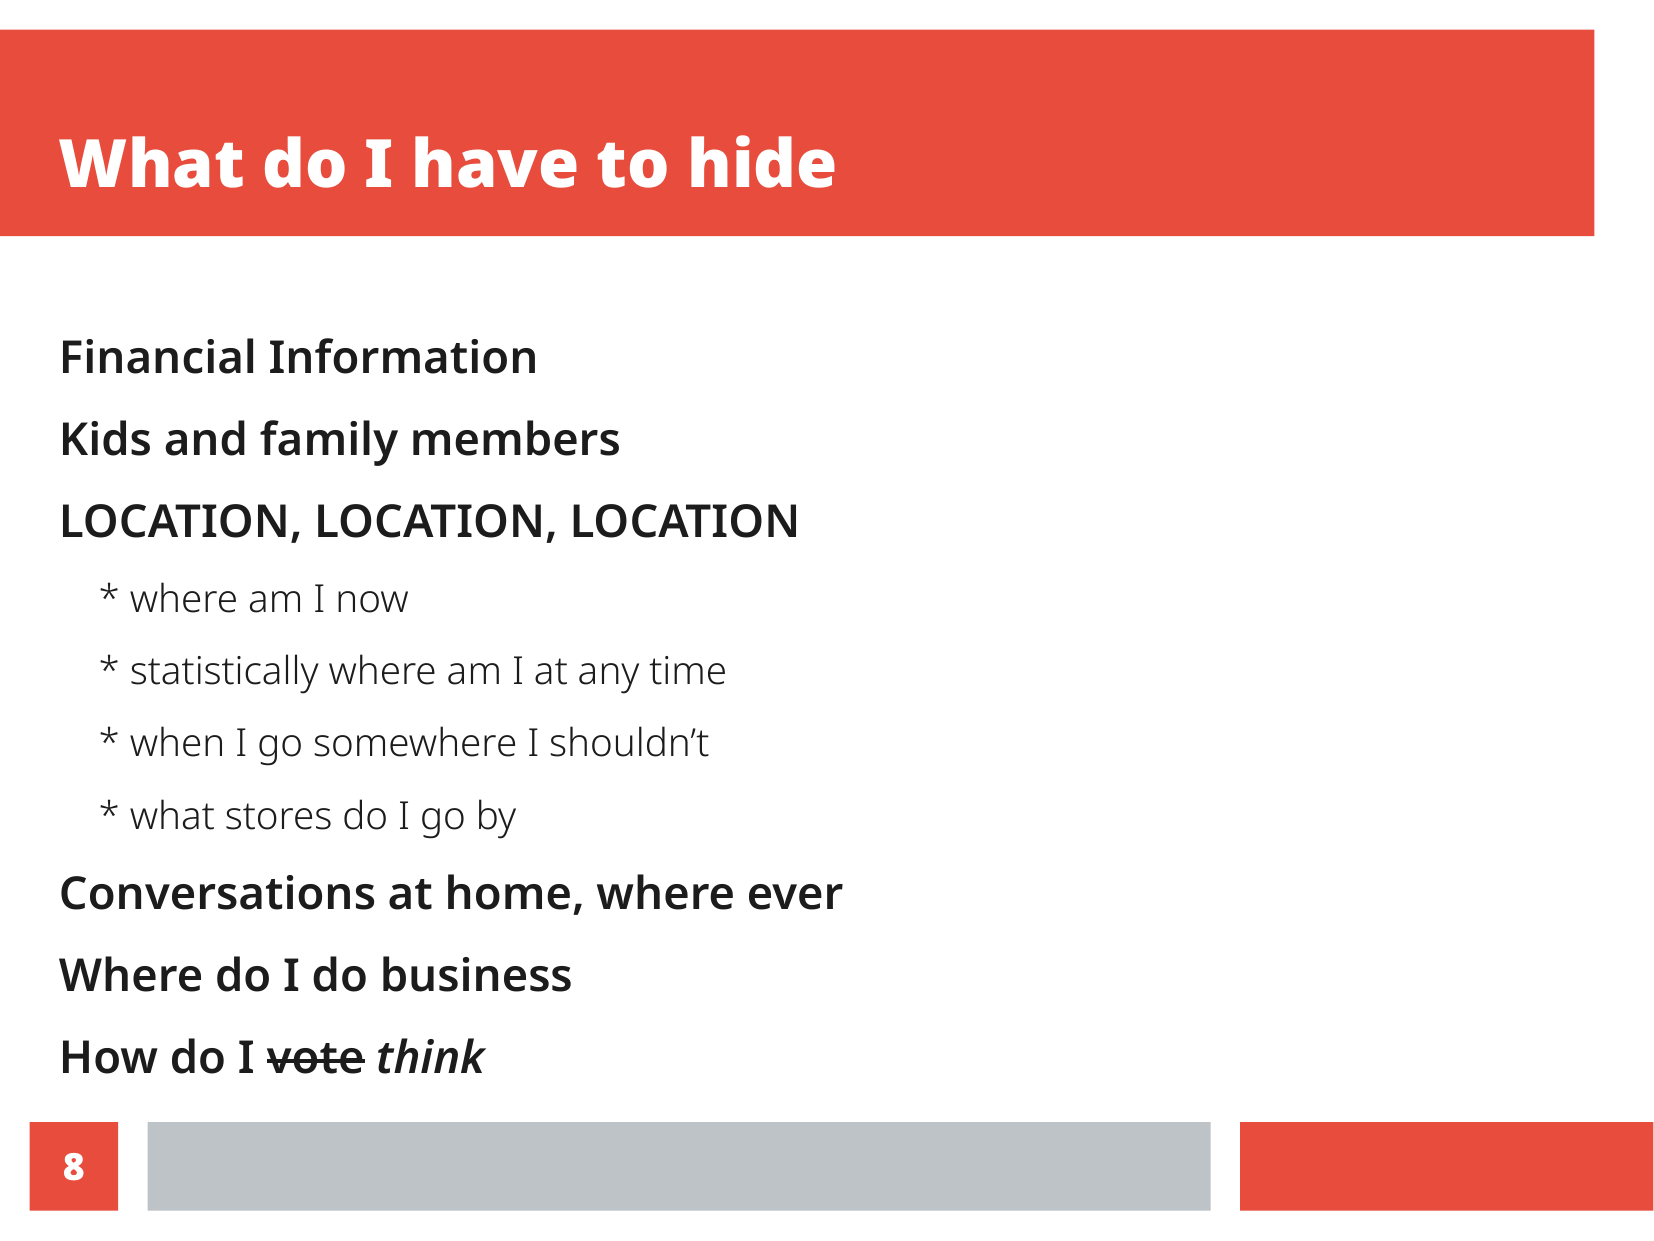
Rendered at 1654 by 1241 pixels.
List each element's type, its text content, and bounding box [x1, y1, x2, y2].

title What do I have to hide [59, 59, 1595, 207]
list Financial Information Kids and family members LOCATION, LOCATION, LOCATION * where am I now * statistically where am I at any time * when I go somewhere I shouldn’t * what stores do I go by Conversations at home, where ever Where do I do business How do I vote think [59, 324, 1565, 1093]
